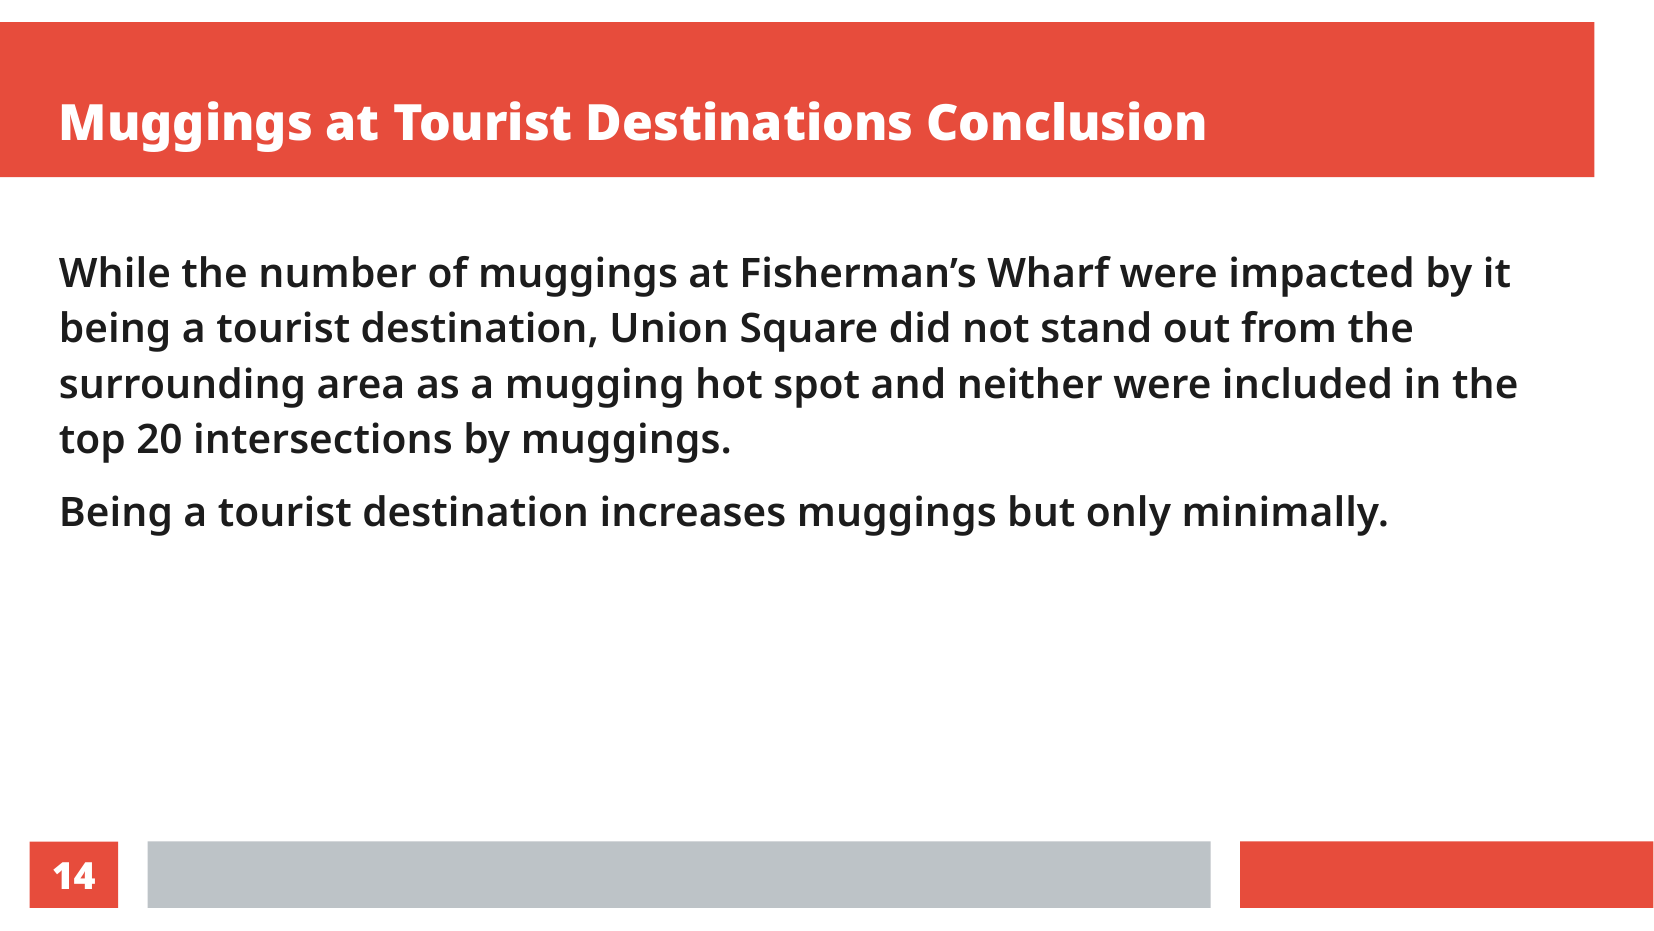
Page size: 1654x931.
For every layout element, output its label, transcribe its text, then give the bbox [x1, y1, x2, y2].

list While the number of muggings at Fisherman’s Wharf were impacted by it being a tourist destination, Union Square did not stand out from the surrounding area as a mugging hot spot and neither were included in the top 20 intersections by muggings. Being a tourist destination increases muggings but only minimally. [59, 243, 1565, 820]
title Muggings at Tourist Destinations Conclusion [59, 44, 1595, 156]
